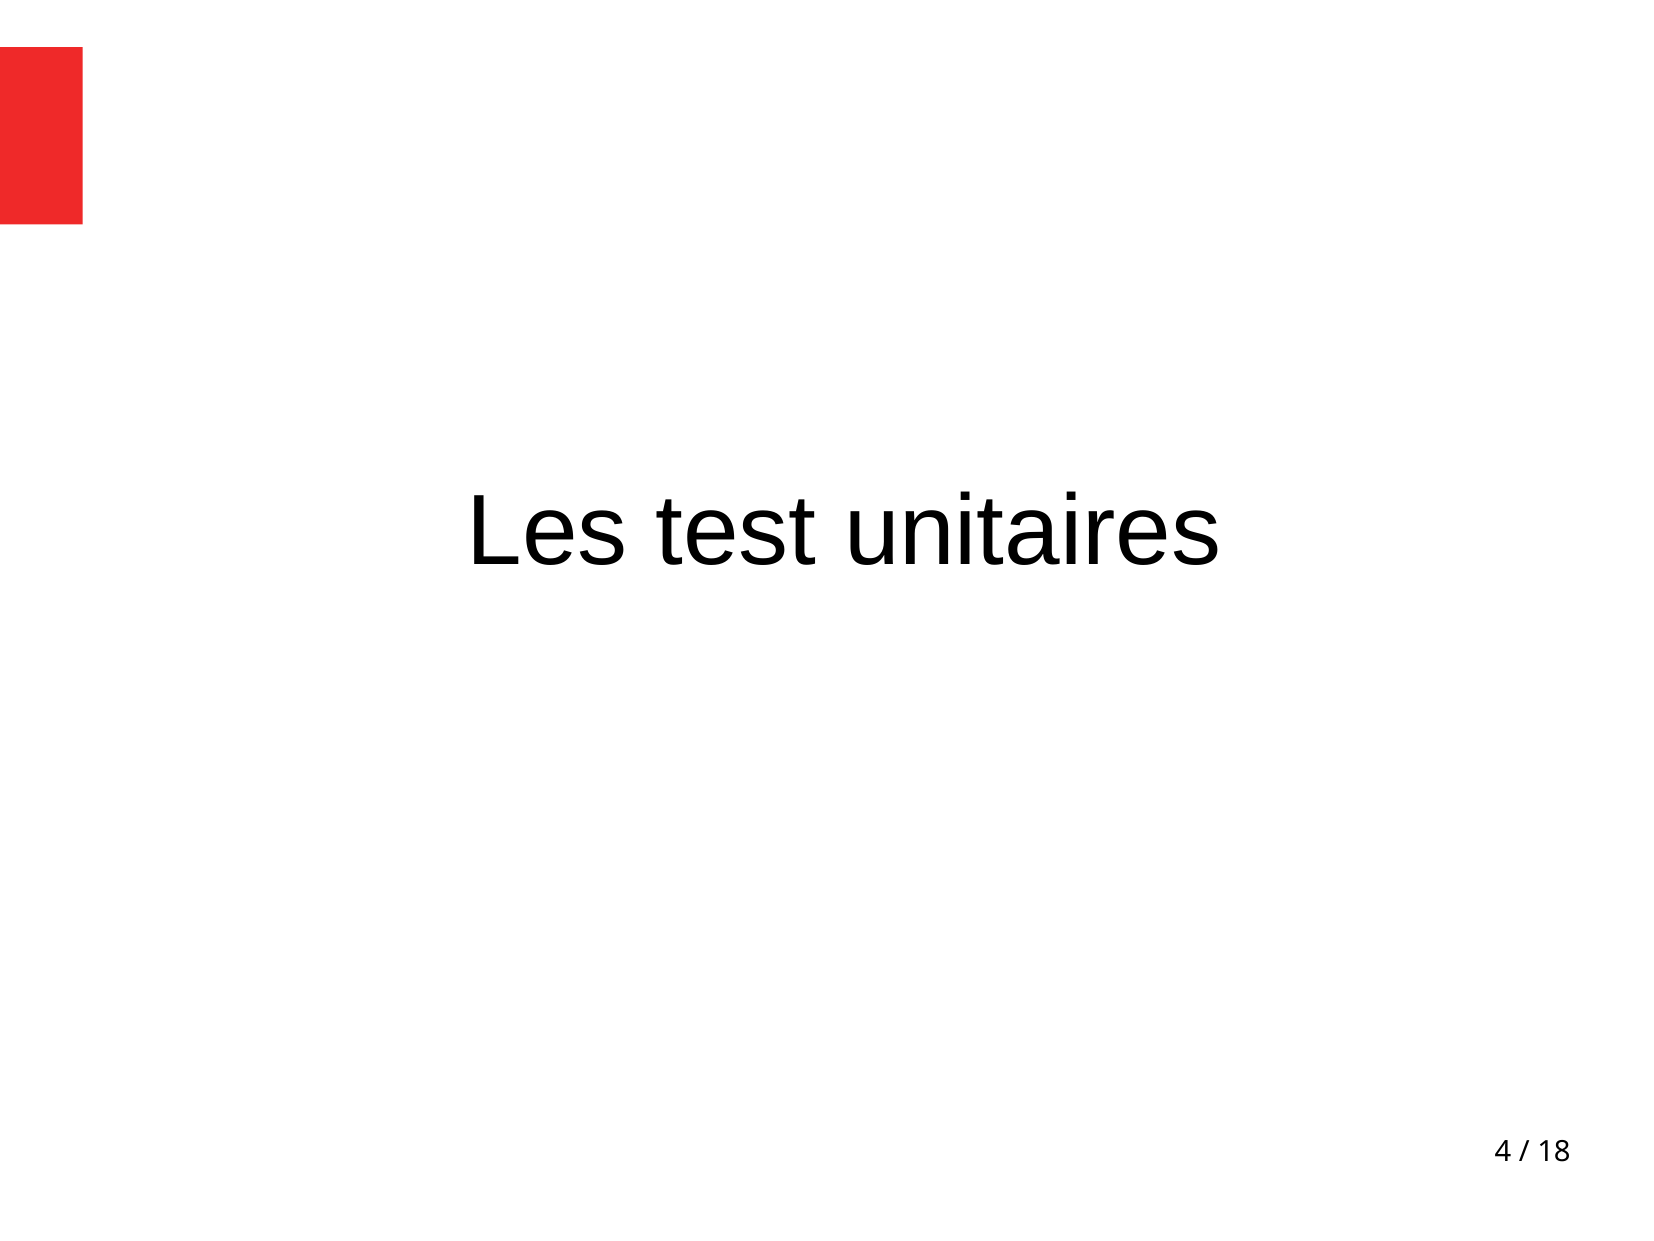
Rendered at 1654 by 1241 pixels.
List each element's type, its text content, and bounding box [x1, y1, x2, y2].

subtitle Les test unitaires [118, 49, 1571, 1010]
